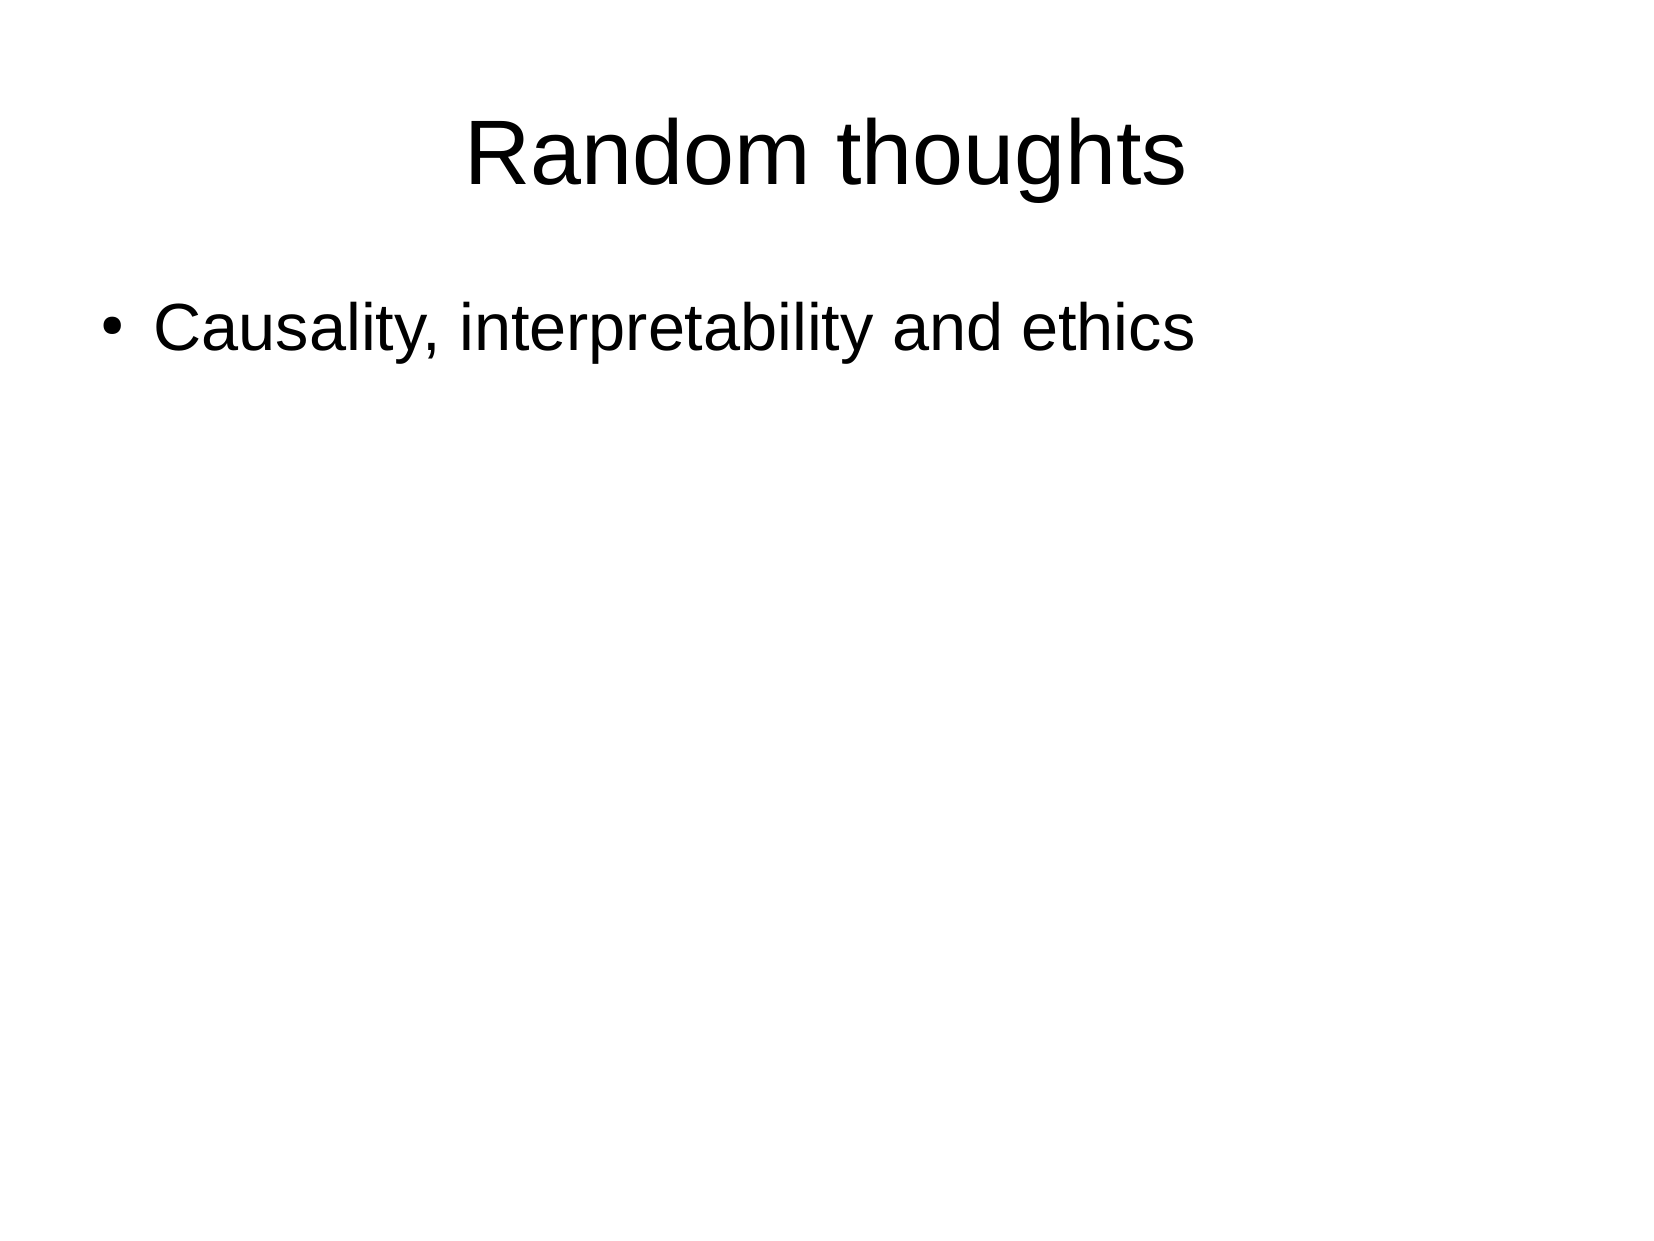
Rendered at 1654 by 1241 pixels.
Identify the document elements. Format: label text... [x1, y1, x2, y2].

title Random thoughts [82, 49, 1571, 257]
list Causality, interpretability and ethics [82, 290, 1571, 1010]
